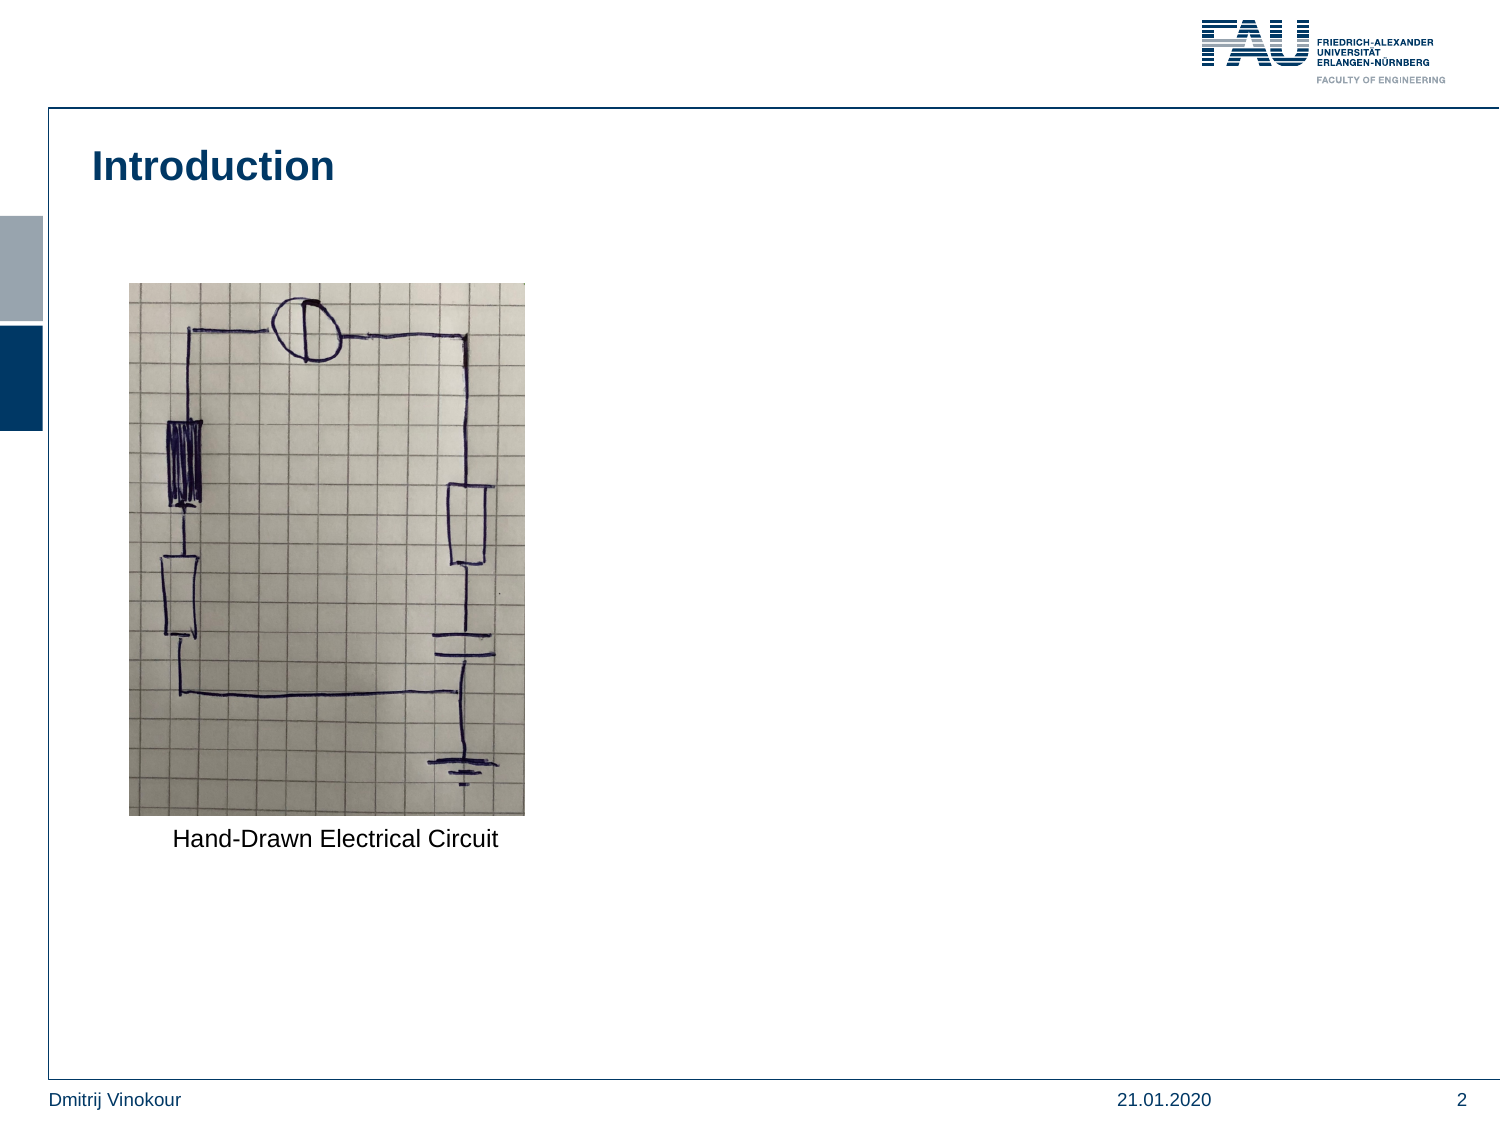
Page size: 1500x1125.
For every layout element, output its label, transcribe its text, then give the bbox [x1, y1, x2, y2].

text_box Dmitrij Vinokour [48, 1087, 1053, 1119]
picture [129, 283, 525, 816]
text_box 21.01.2020 [1117, 1087, 1294, 1119]
text_box <number> [1349, 1087, 1468, 1119]
text_box Introduction [91, 139, 1460, 365]
text_box Hand-Drawn Electrical Circuit [157, 814, 651, 872]
